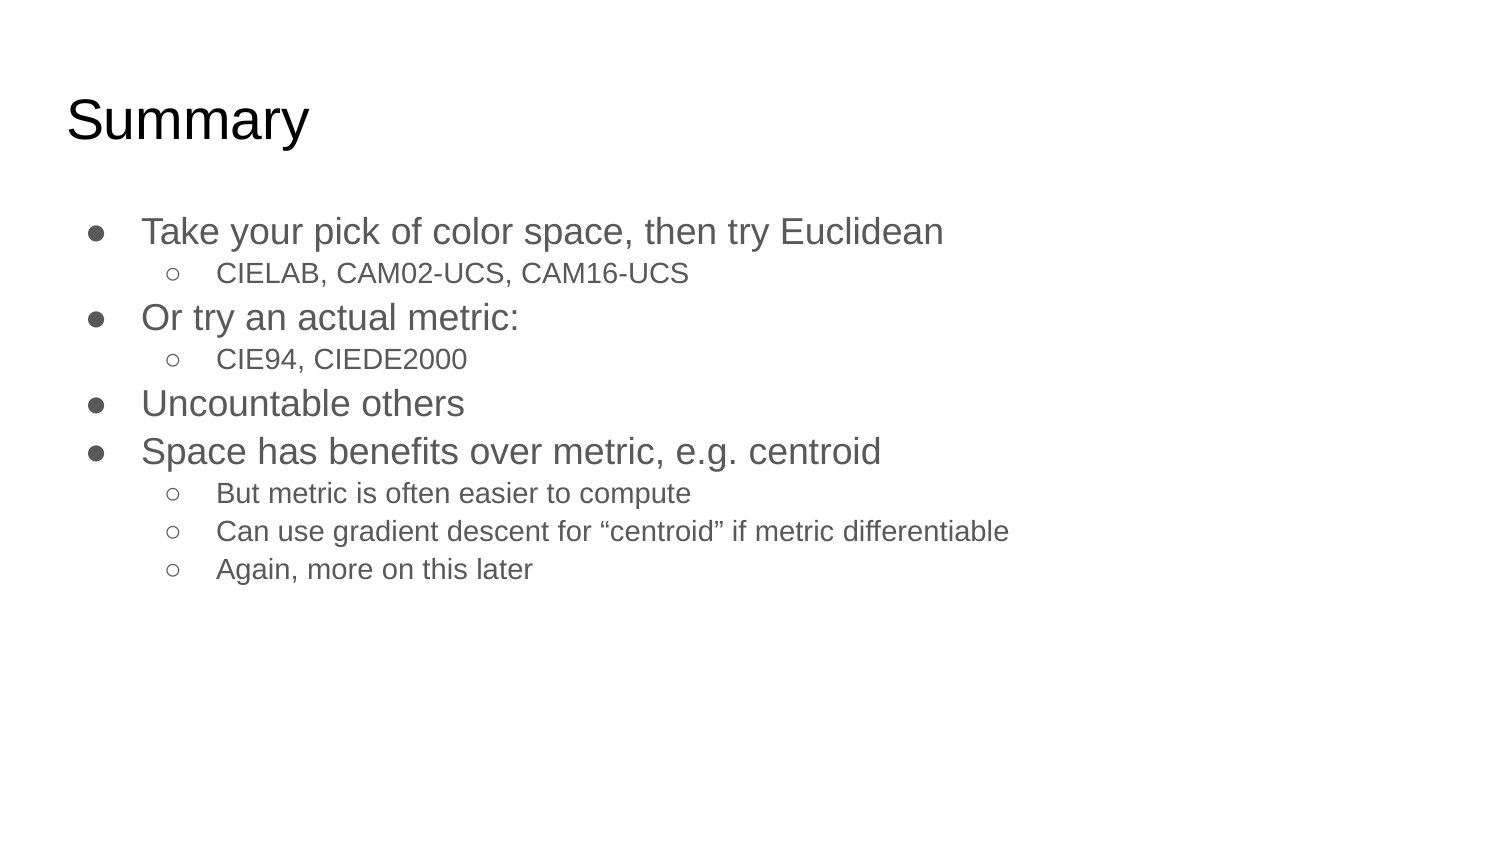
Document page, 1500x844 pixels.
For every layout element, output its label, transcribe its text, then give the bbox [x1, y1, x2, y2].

list Take your pick of color space, then try Euclidean CIELAB, CAM02-UCS, CAM16-UCS Or try an actual metric: CIE94, CIEDE2000 Uncountable others Space has benefits over metric, e.g. centroid But metric is often easier to compute Can use gradient descent for “centroid” if metric differentiable Again, more on this later [51, 189, 1449, 750]
title Summary [51, 72, 1449, 167]
